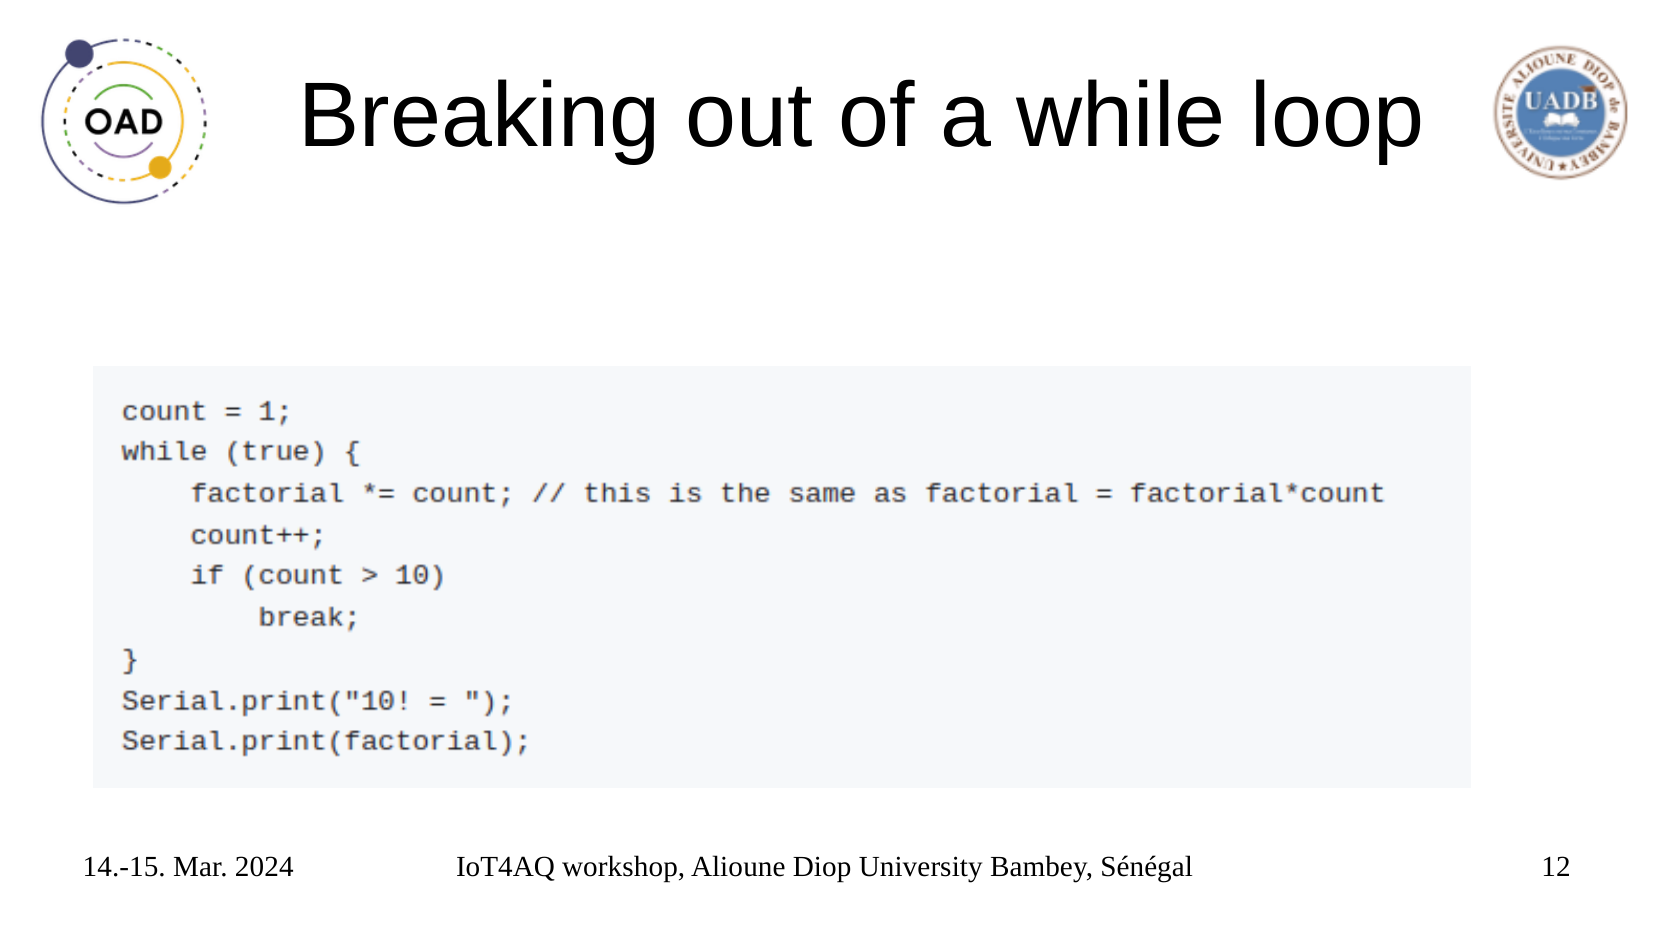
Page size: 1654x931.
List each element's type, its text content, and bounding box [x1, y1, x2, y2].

picture [0, 24, 242, 225]
title Breaking out of a while loop [278, 37, 1446, 193]
picture [93, 366, 1471, 788]
picture [1482, 37, 1641, 188]
